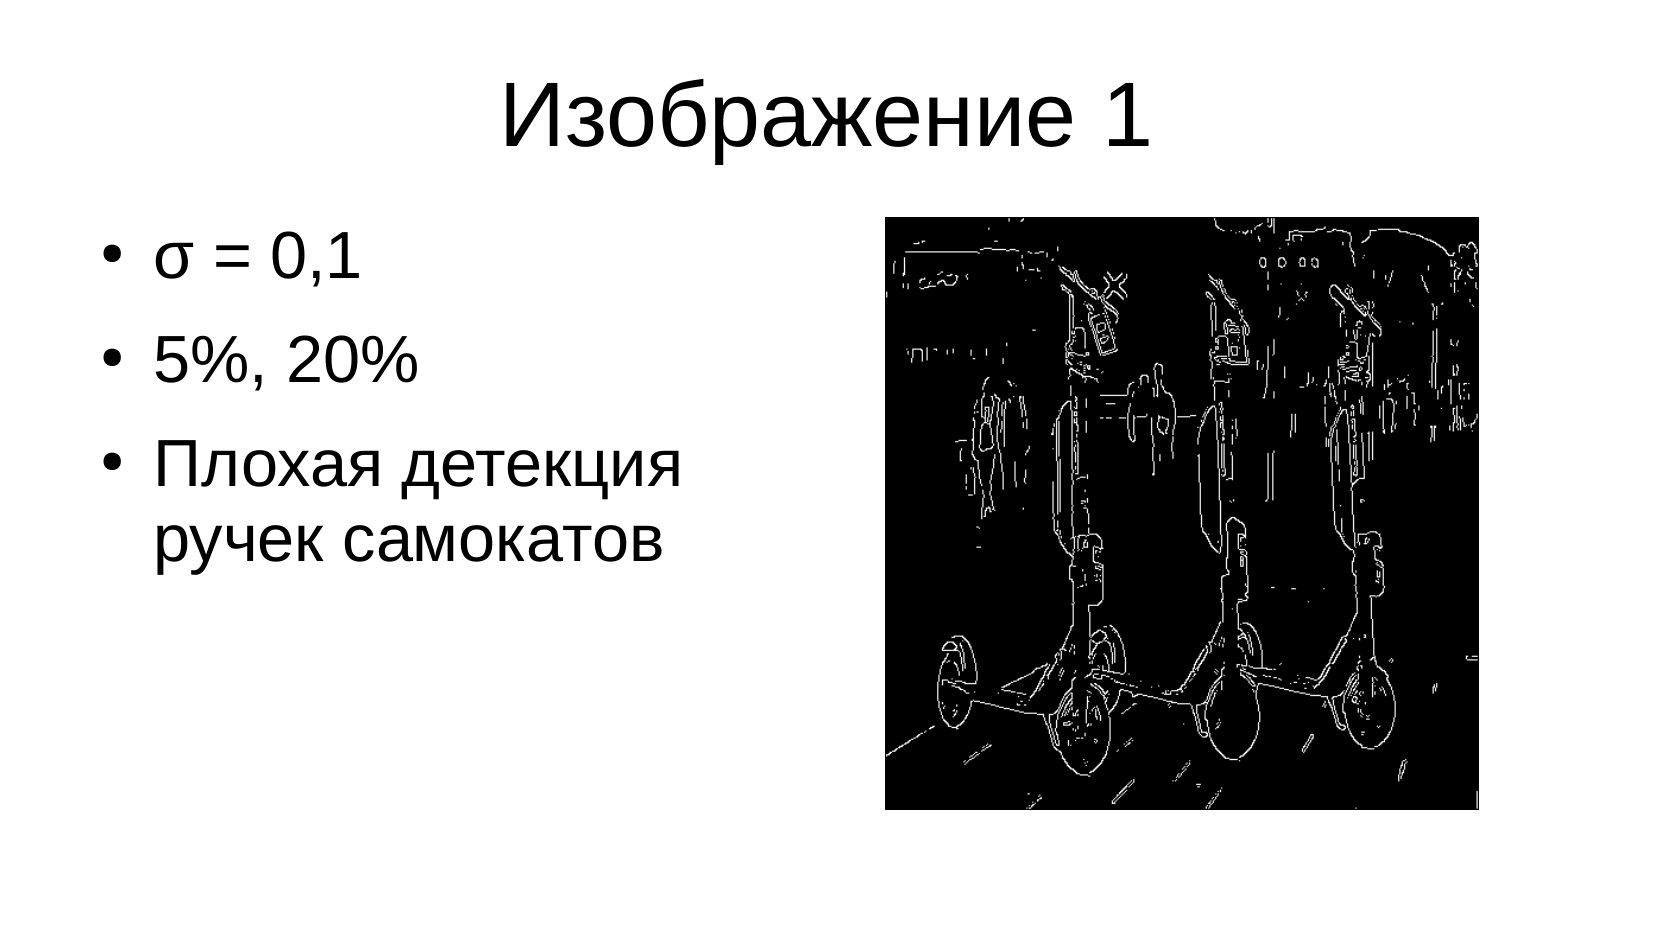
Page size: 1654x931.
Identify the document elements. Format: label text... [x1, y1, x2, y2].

picture [885, 217, 1479, 810]
list σ = 0,1 5%, 20% Плохая детекция ручек самокатов [82, 217, 809, 758]
title Изображение 1 [82, 37, 1571, 193]
